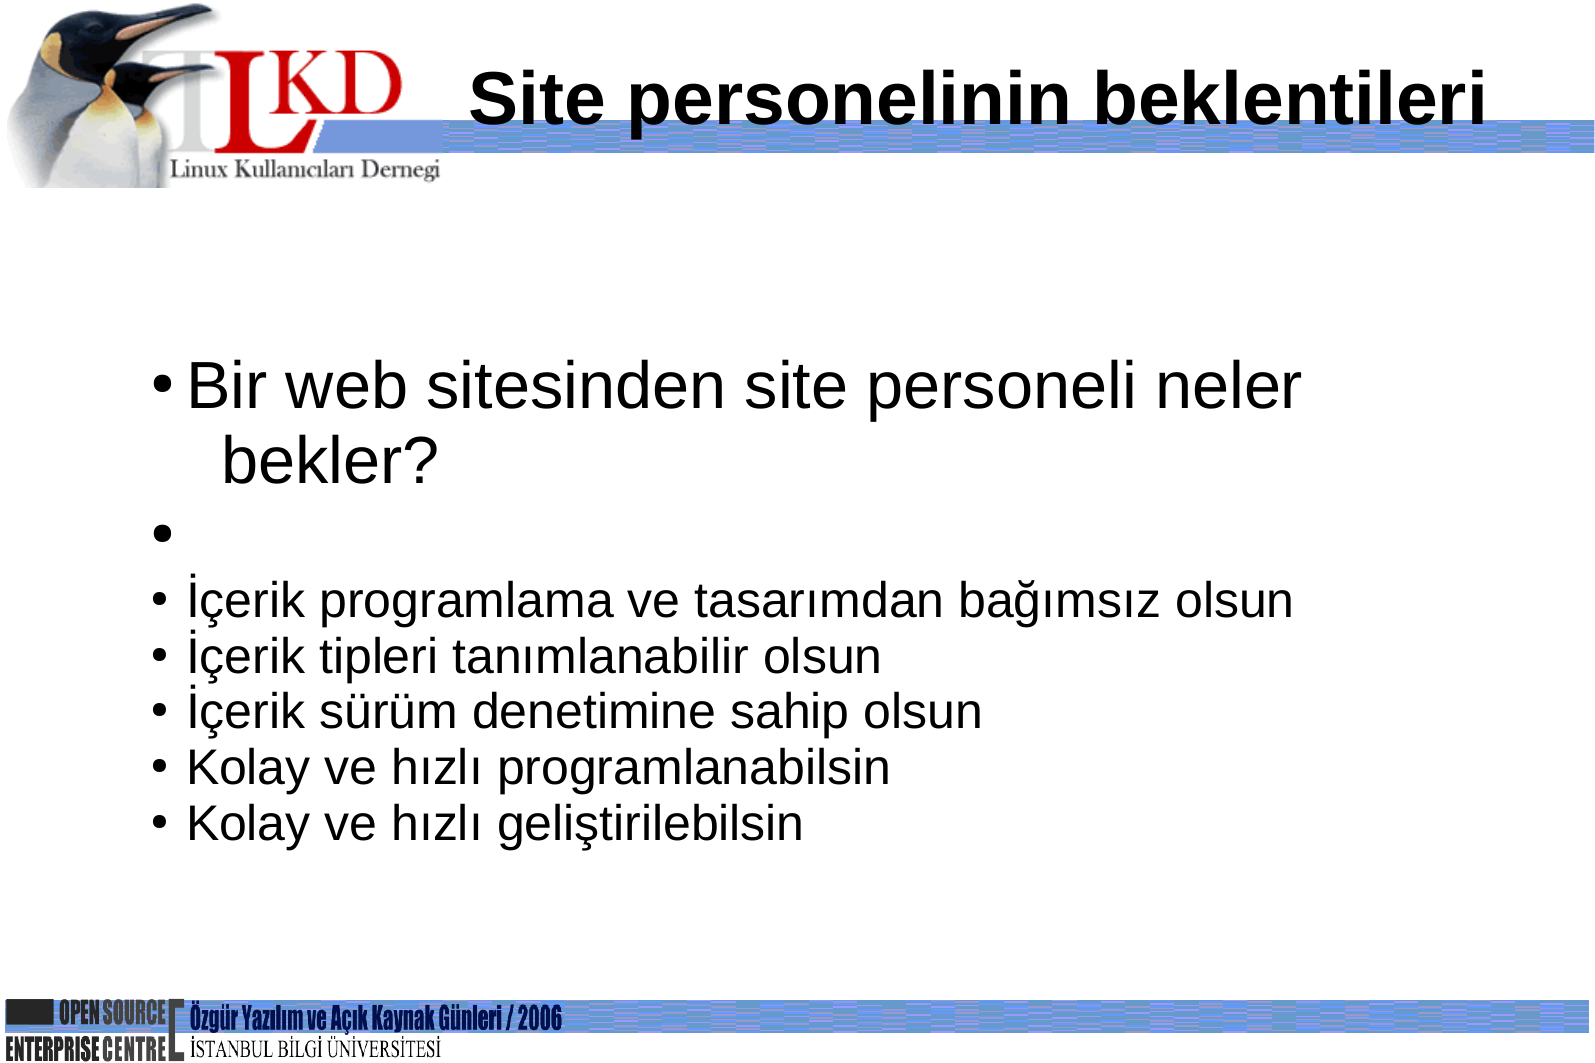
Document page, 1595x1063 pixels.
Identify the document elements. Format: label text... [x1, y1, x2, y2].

subtitle Bir web sitesinden site personeli neler bekler? İçerik programlama ve tasarımdan bağımsız olsun İçerik tipleri tanımlanabilir olsun İçerik sürüm denetimine sahip olsun Kolay ve hızlı programlanabilsin Kolay ve hızlı geliştirilebilsin [79, 256, 1515, 943]
title Site personelinin beklentileri [442, 49, 1515, 148]
picture [7, 0, 1595, 188]
picture [0, 879, 1589, 1063]
